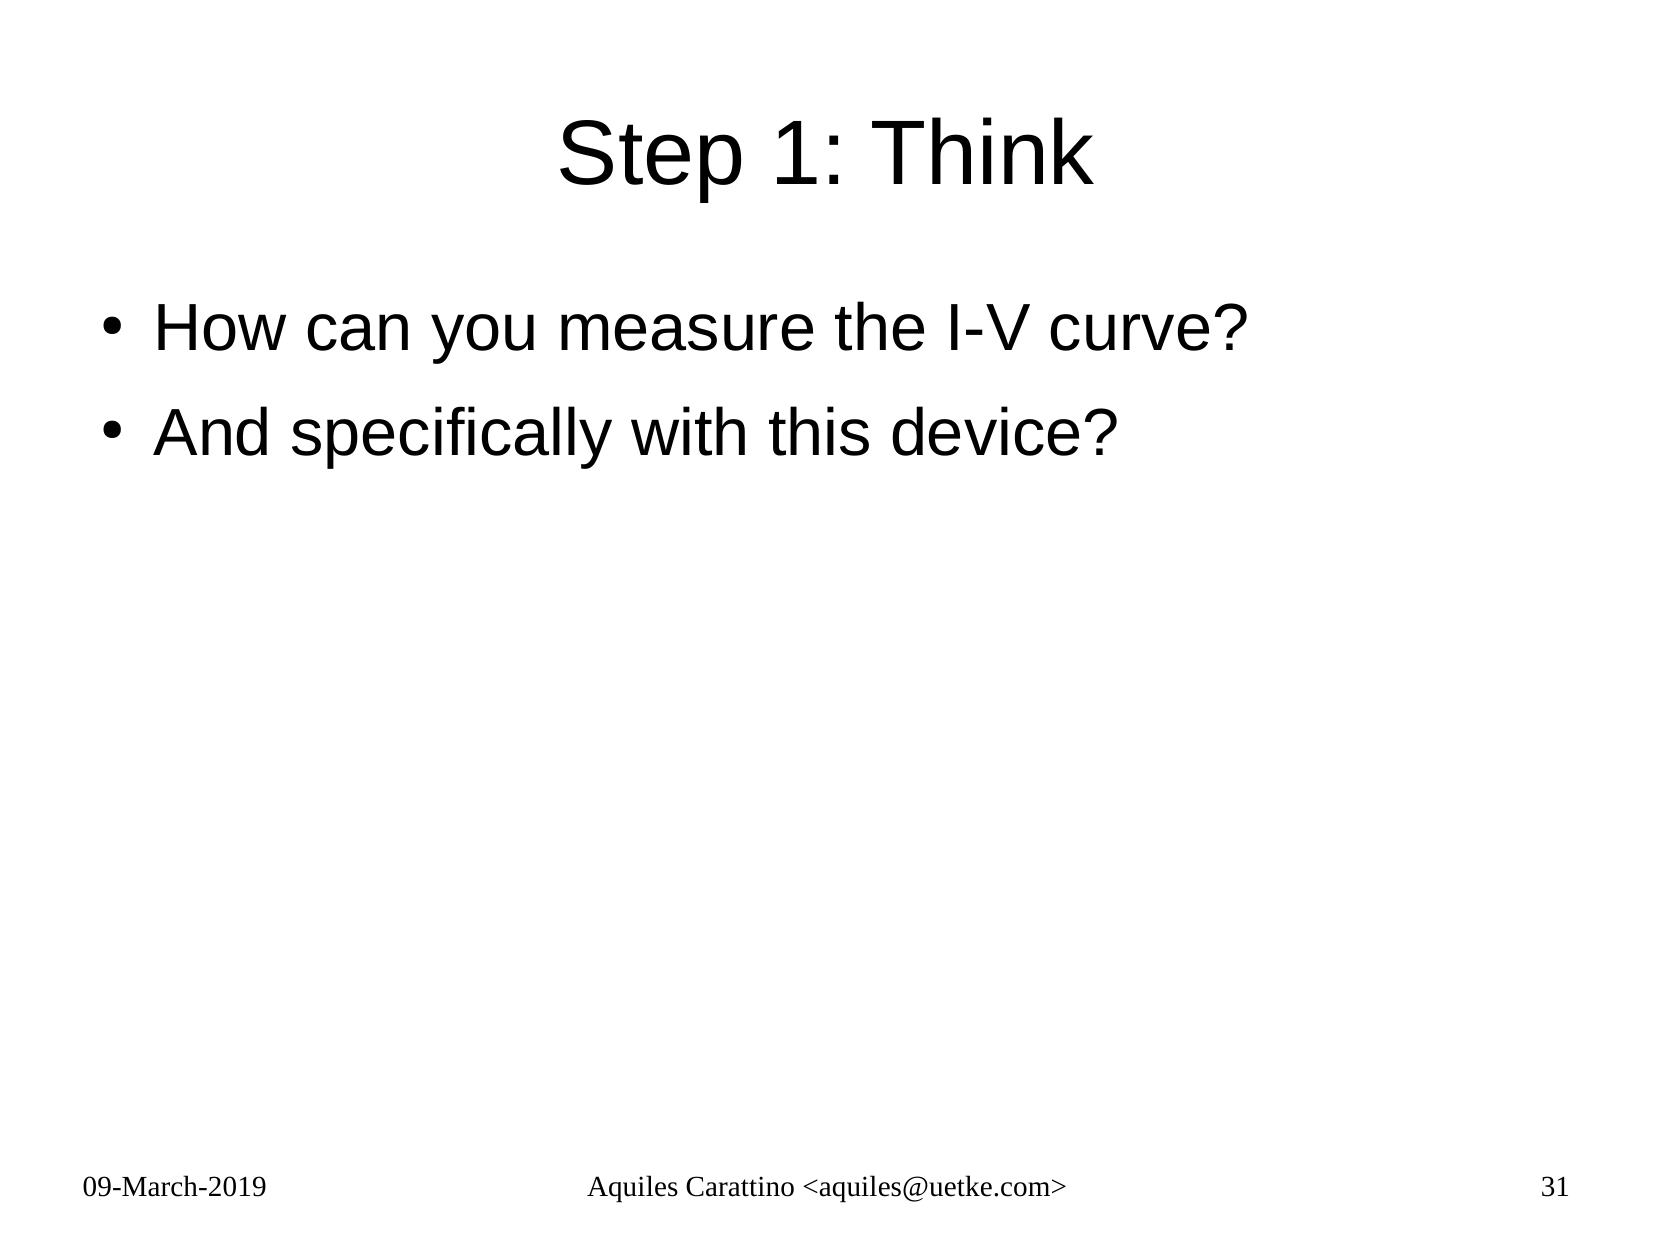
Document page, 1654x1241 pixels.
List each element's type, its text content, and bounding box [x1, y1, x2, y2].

list How can you measure the I-V curve? And specifically with this device? [82, 290, 1571, 1010]
title Step 1: Think [82, 49, 1571, 257]
